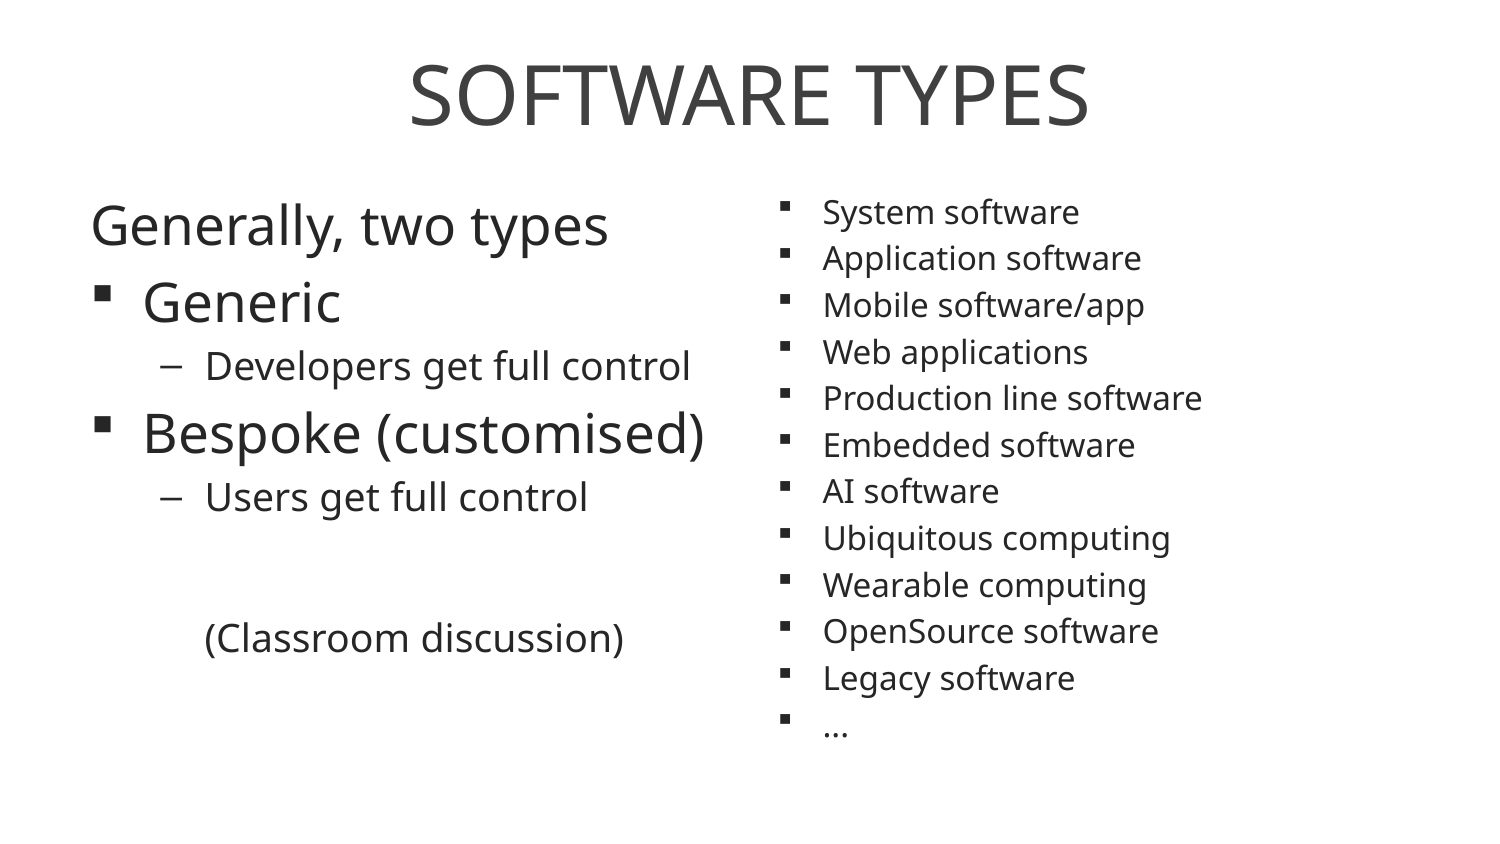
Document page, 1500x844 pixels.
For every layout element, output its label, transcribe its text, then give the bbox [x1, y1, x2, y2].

list Generally, two types Generic Developers get full control Bespoke (customised) Users get full control (Classroom discussion) [75, 183, 738, 757]
list System software Application software Mobile software/app Web applications Production line software Embedded software AI software Ubiquitous computing Wearable computing OpenSource software Legacy software ... [762, 183, 1425, 757]
title Software types [75, 21, 1425, 162]
